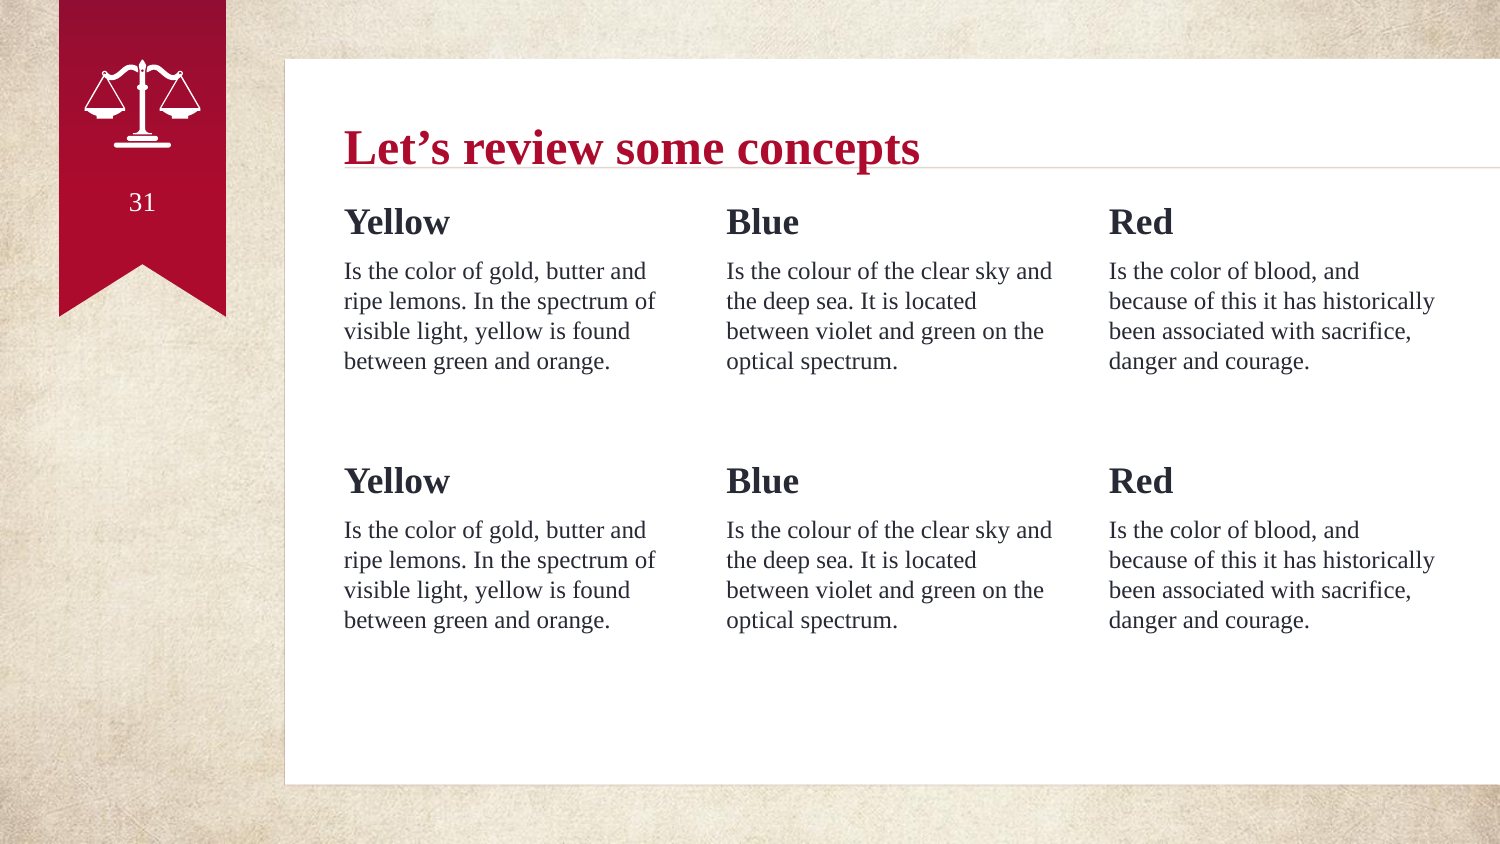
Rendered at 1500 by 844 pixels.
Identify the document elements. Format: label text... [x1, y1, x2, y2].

picture [0, 0, 1500, 844]
list Yellow Is the color of gold, butter and ripe lemons. In the spectrum of visible light, yellow is found between green and orange. [343, 456, 677, 682]
title Let’s review some concepts [343, 109, 1441, 175]
slide_number <number> [58, 167, 226, 233]
list Red Is the color of blood, and because of this it has historically been associated with sacrifice, danger and courage. [1108, 196, 1441, 422]
list Red Is the color of blood, and because of this it has historically been associated with sacrifice, danger and courage. [1108, 456, 1441, 682]
list Blue Is the colour of the clear sky and the deep sea. It is located between violet and green on the optical spectrum. [726, 196, 1059, 422]
list Blue Is the colour of the clear sky and the deep sea. It is located between violet and green on the optical spectrum. [726, 456, 1059, 682]
list Yellow Is the color of gold, butter and ripe lemons. In the spectrum of visible light, yellow is found between green and orange. [343, 196, 677, 422]
